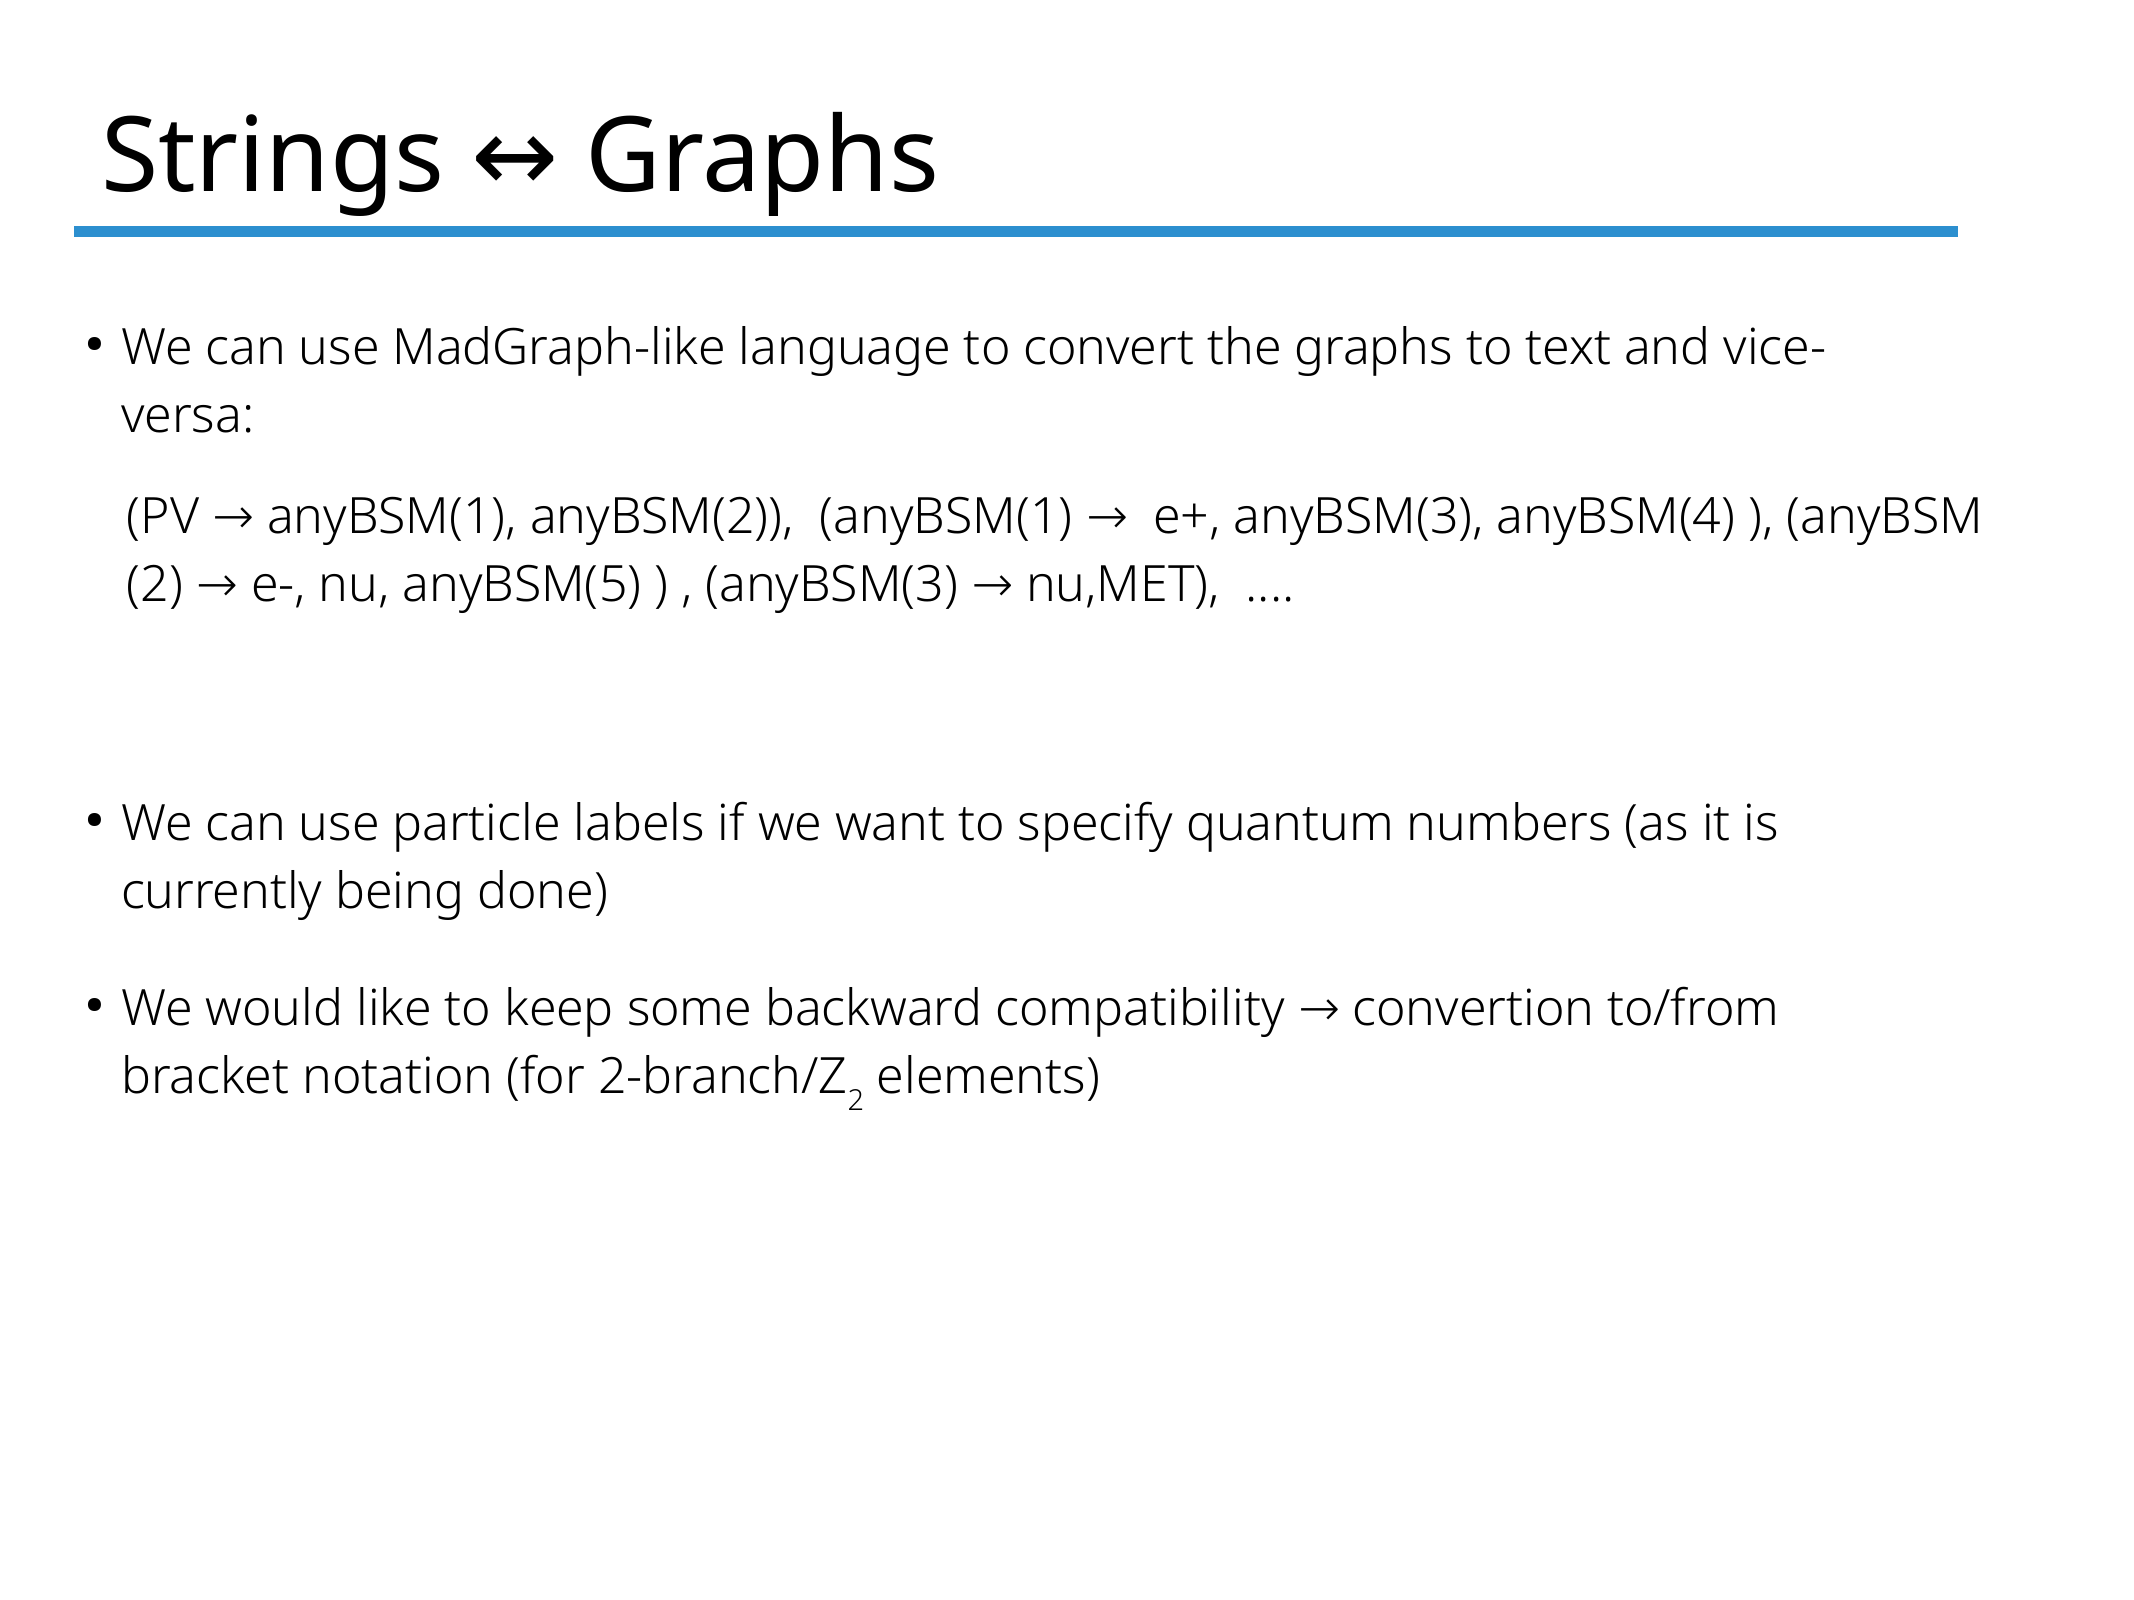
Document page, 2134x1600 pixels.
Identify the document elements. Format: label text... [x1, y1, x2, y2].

text_box We can use MadGraph-like language to convert the graphs to text and vice-versa: [70, 303, 1949, 485]
text_box We can use particle labels if we want to specify quantum numbers (as it is currently being done) We would like to keep some backward compatibility → convertion to/from bracket notation (for 2-branch/Z2 elements) [70, 779, 1949, 1177]
text_box (PV → anyBSM(1), anyBSM(2)), (anyBSM(1) → e+, anyBSM(3), anyBSM(4) ), (anyBSM (2) → e-, nu, anyBSM(5) ) , (anyBSM(3) → nu,MET), .... [112, 472, 2008, 695]
text_box Strings ↔ Graphs [77, 64, 964, 237]
